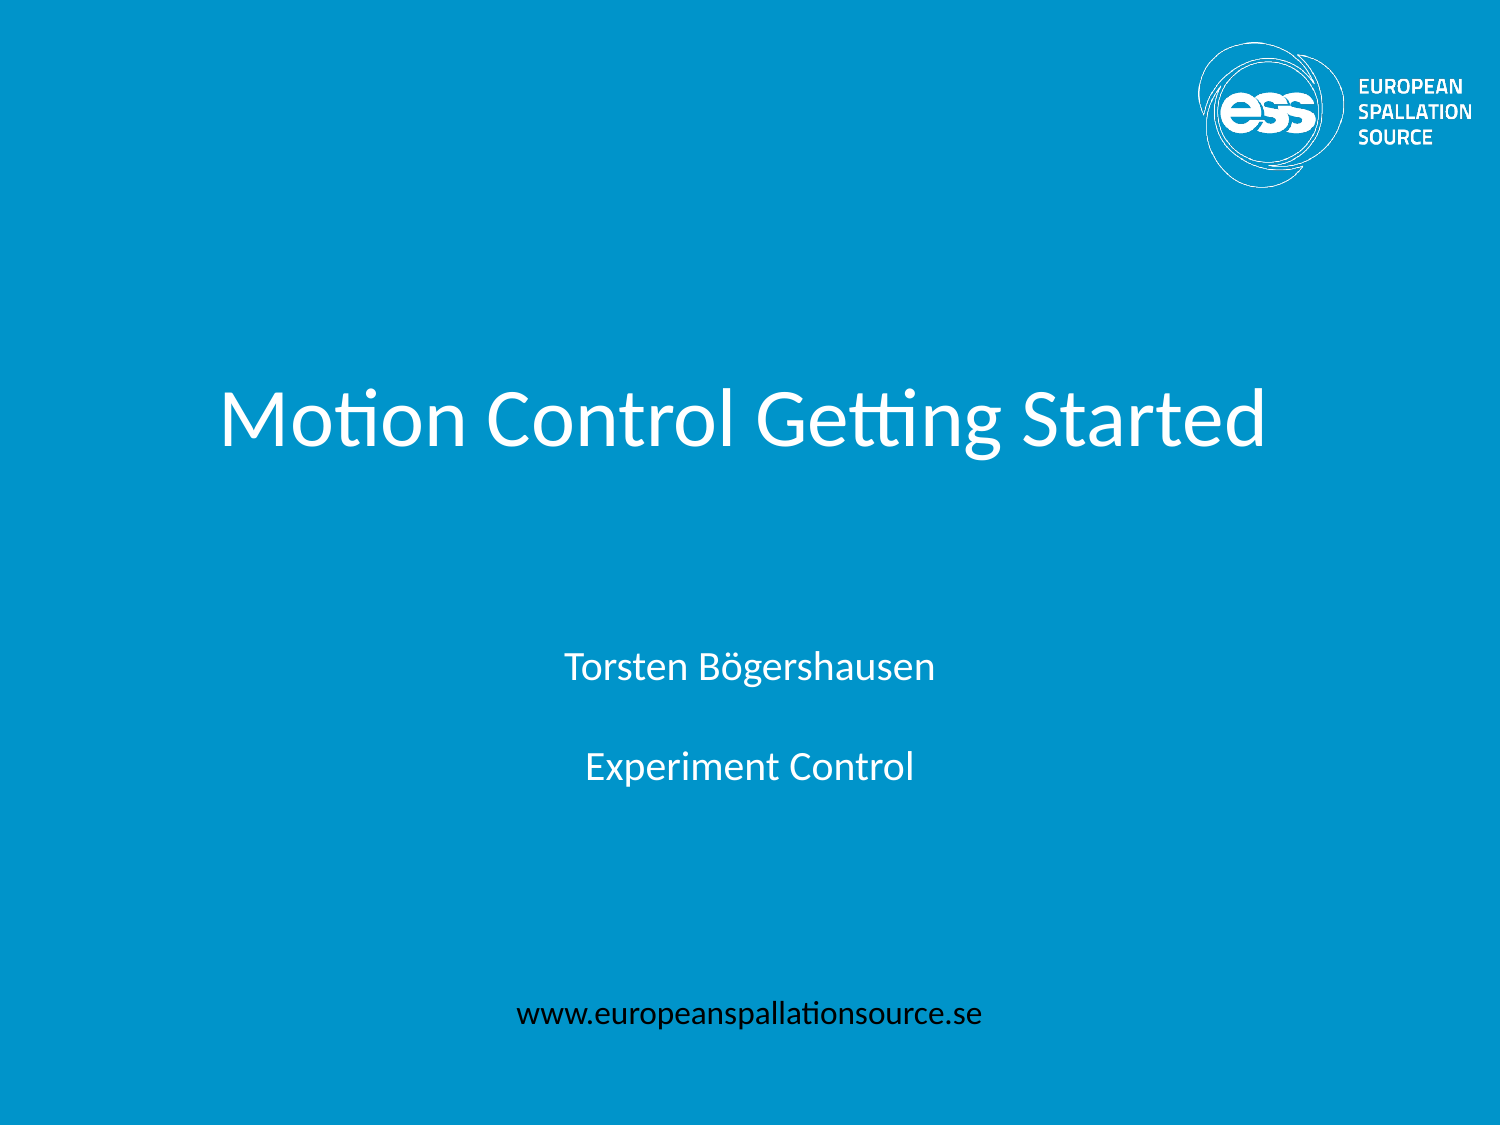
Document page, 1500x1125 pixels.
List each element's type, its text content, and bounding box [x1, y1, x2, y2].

picture [1417, 105, 1427, 118]
picture [1424, 130, 1432, 144]
picture [1383, 105, 1393, 118]
picture [1461, 105, 1465, 118]
picture [1402, 79, 1409, 91]
picture [1426, 79, 1434, 93]
picture [1413, 79, 1422, 93]
picture [1437, 79, 1447, 93]
picture [1221, 93, 1315, 133]
picture [1371, 105, 1380, 118]
picture [1396, 105, 1403, 118]
picture [1455, 79, 1461, 93]
picture [1466, 105, 1470, 118]
picture [1385, 130, 1395, 144]
picture [1411, 130, 1420, 144]
picture [1450, 79, 1455, 93]
picture [1360, 105, 1367, 111]
picture [1360, 79, 1368, 93]
picture [1398, 80, 1406, 93]
picture [1360, 130, 1367, 144]
title Motion Control Getting Started [106, 355, 1382, 597]
picture [1407, 105, 1414, 118]
picture [1446, 105, 1457, 119]
picture [1371, 130, 1381, 144]
picture [1429, 105, 1438, 118]
text_box www.europeanspallationsource.se [374, 975, 1125, 1039]
picture [1399, 130, 1408, 144]
picture [1386, 79, 1395, 93]
picture [1360, 112, 1367, 119]
picture [1372, 79, 1381, 93]
subtitle Torsten Bögershausen Experiment Control [225, 631, 1275, 920]
